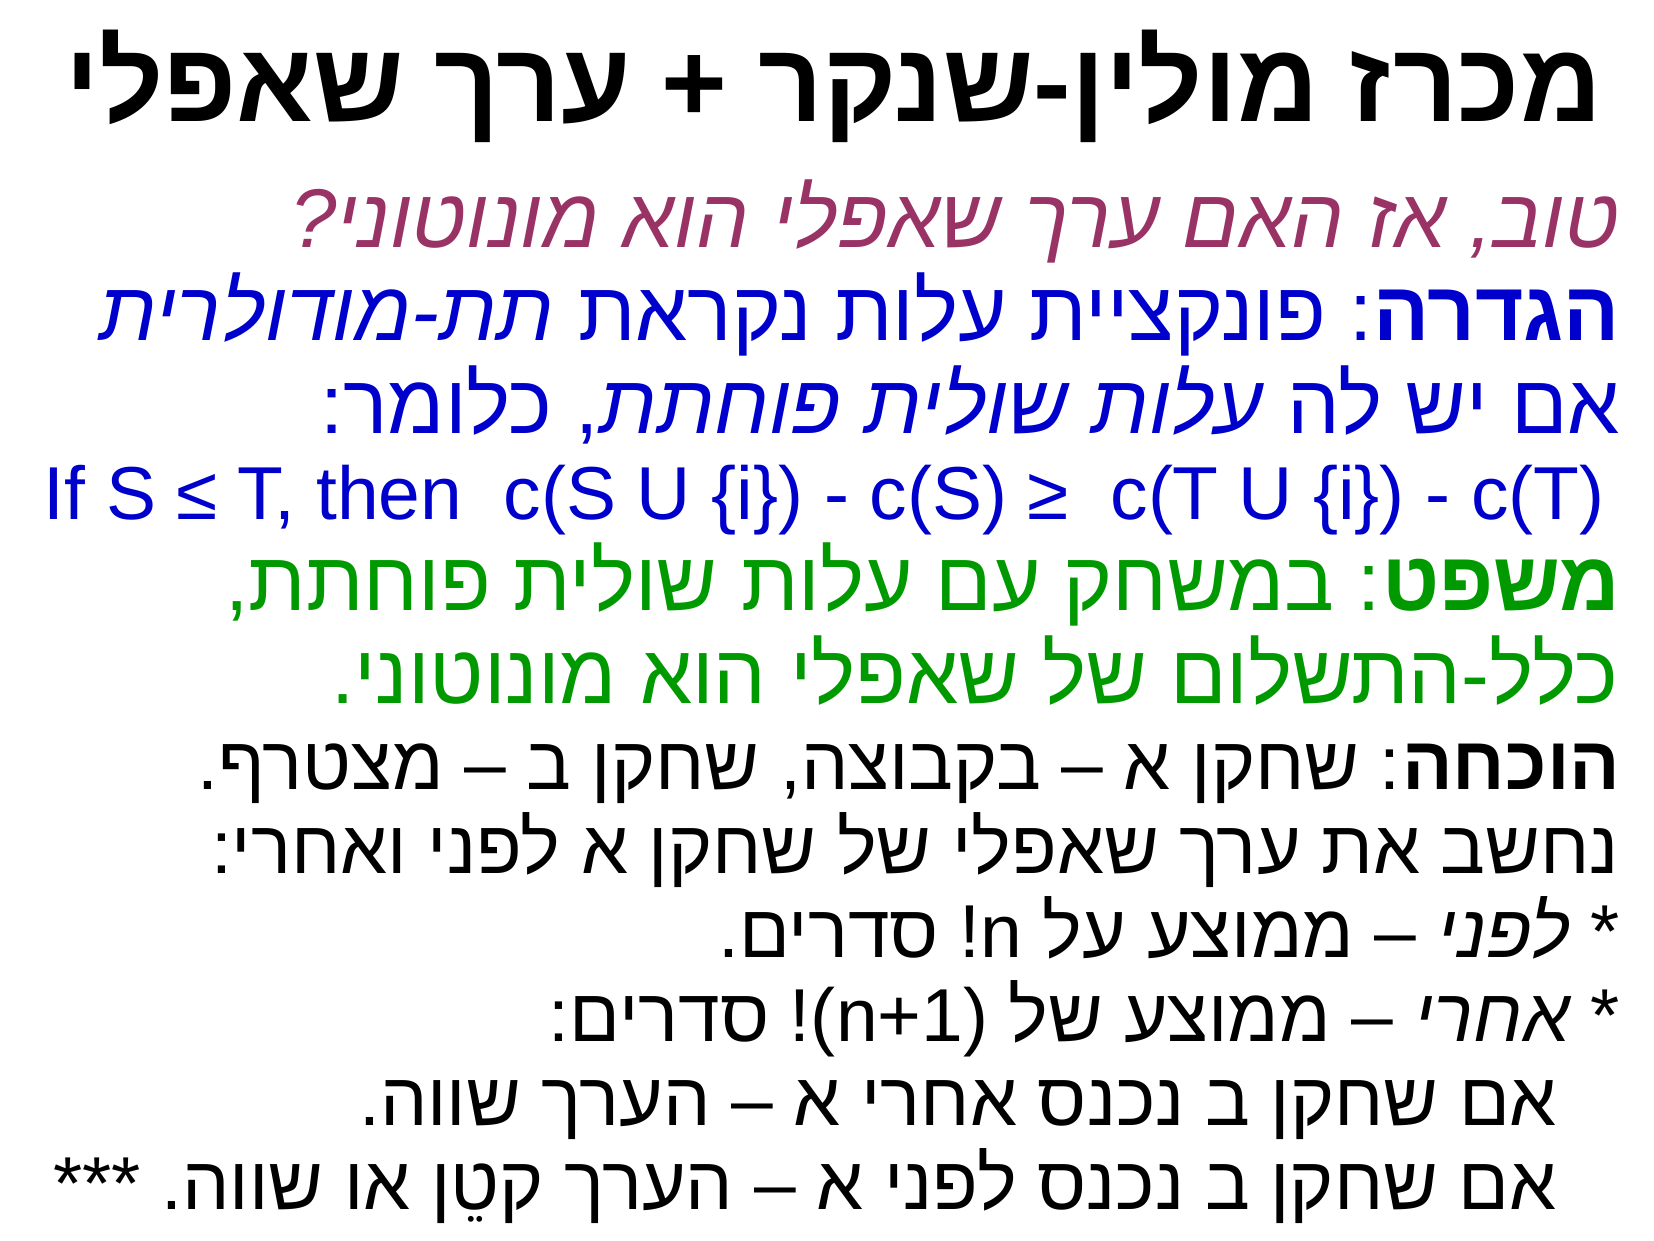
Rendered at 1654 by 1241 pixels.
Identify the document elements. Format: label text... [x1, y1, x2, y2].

title מכרז מולין-שנקר + ערך שאפלי [15, 15, 1654, 151]
text_box טוב, אז האם ערך שאפלי הוא מונוטוני? הגדרה: פונקציית עלות נקראת תת-מודולרית אם יש לה עלות שולית פוחתת, כלומר: If S ≤ T, then c(S U {i}) - c(S) ≥ c(‎T U {i}) - c(T) משפט: במשחק עם עלות שולית פוחתת, כלל-התשלום של שאפלי הוא מונוטוני. הוכחה: שחקן א – בקבוצה, שחקן ב – מצטרף. נחשב את ערך שאפלי של שחקן א לפני ואחרי: * לפני – ממוצע על n! סדרים. * אחרי – ממוצע של (n+1)! סדרים: אם שחקן ב נכנס אחרי א – הערך שווה. אם שחקן ב נכנס לפני א – הערך קטֵן או שווה. *** [15, 165, 1636, 1233]
